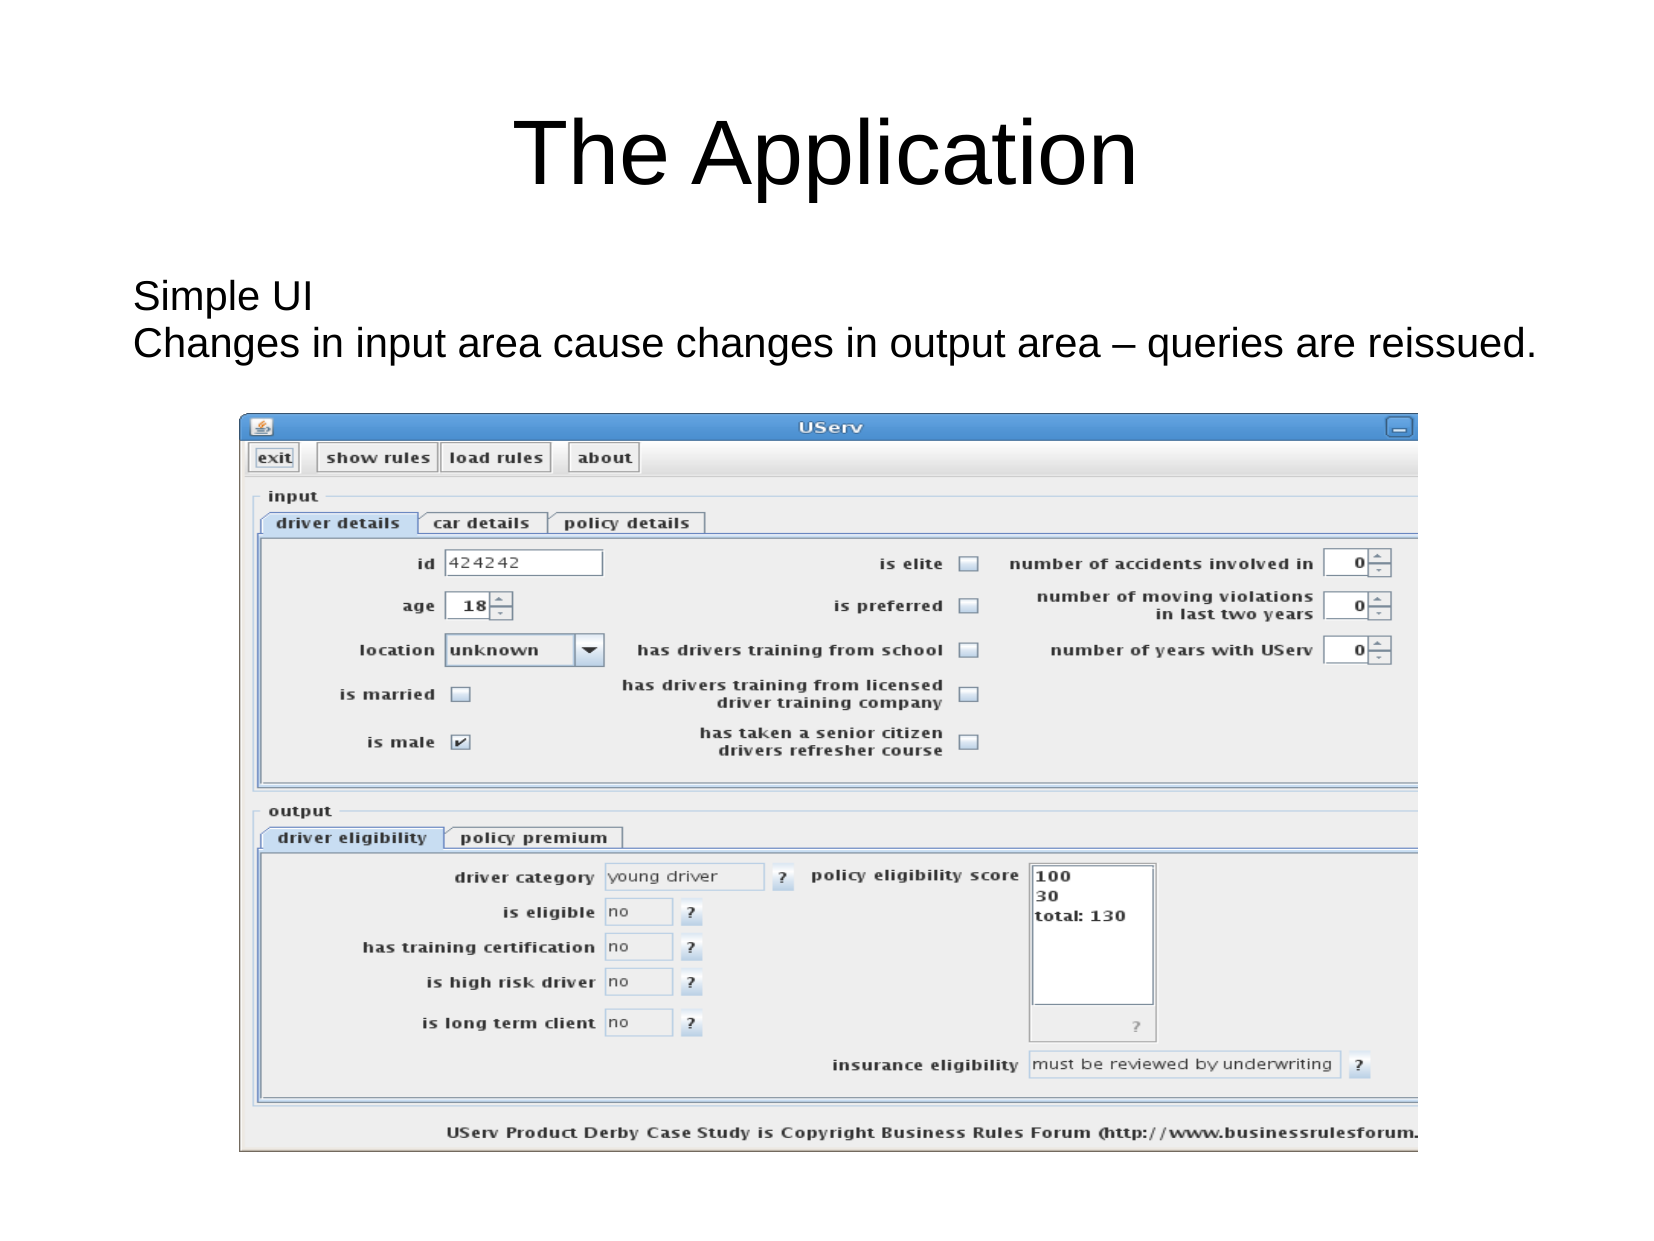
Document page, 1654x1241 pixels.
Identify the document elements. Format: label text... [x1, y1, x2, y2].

text_box Simple UI Changes in input area cause changes in output area – queries are reissued. [118, 265, 1611, 532]
title The Application [82, 56, 1571, 250]
picture [239, 532, 1418, 1152]
